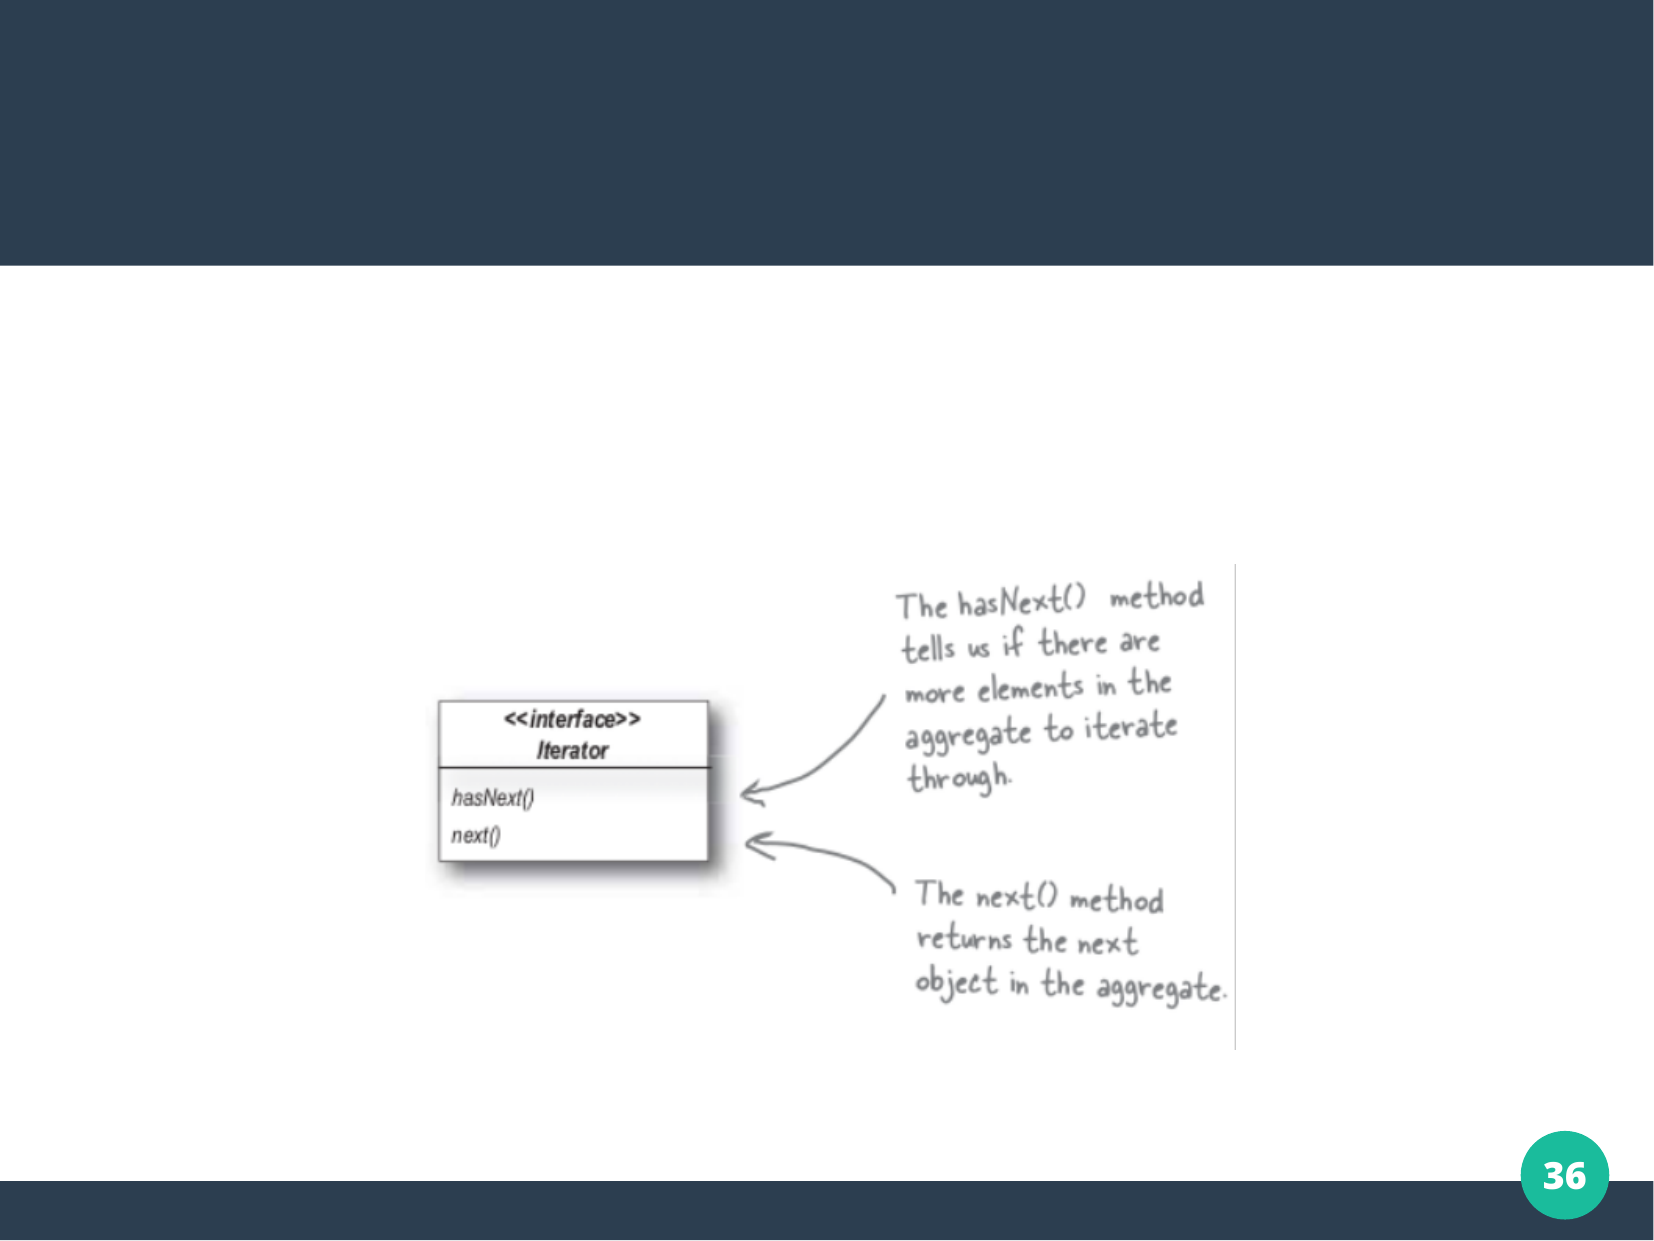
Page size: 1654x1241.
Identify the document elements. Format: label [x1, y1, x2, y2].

picture [360, 564, 1237, 1051]
